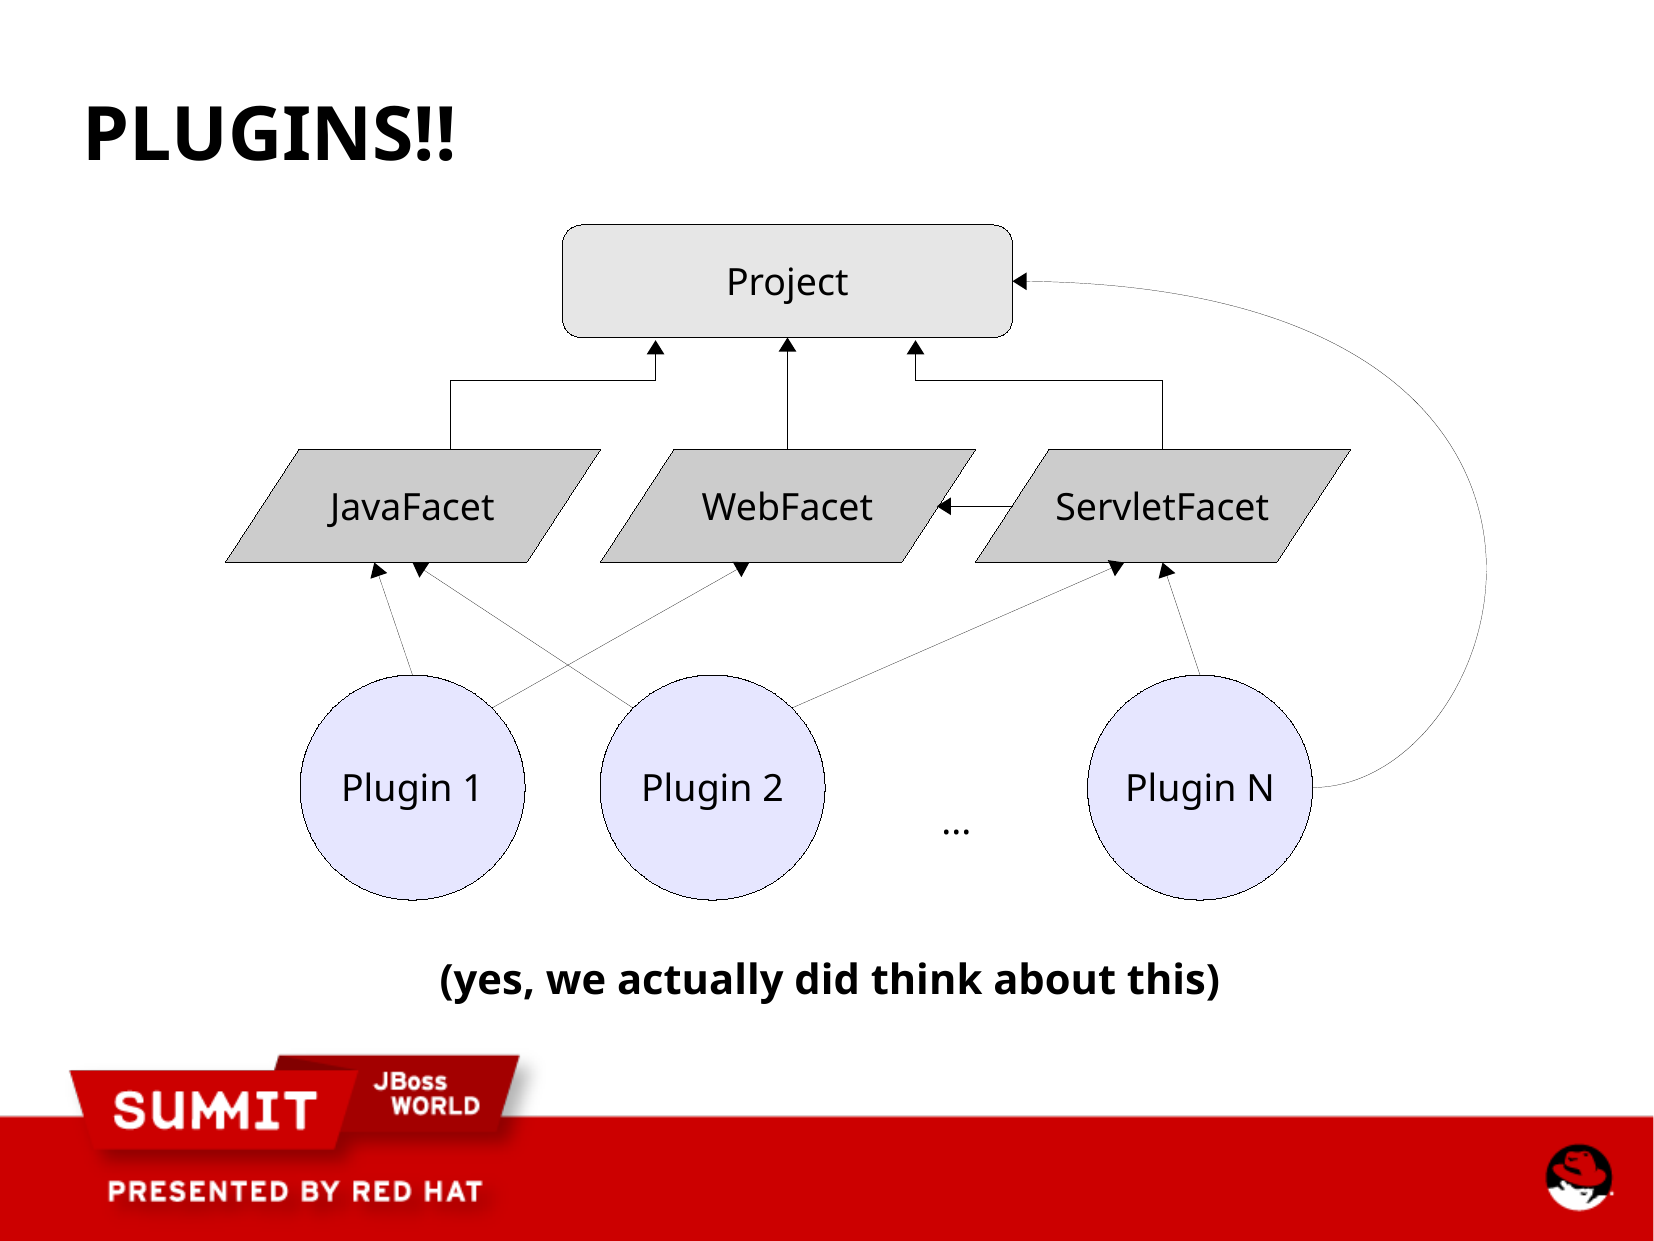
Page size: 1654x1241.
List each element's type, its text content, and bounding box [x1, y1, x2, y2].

text_box Plugin N [1087, 675, 1313, 901]
text_box Project [562, 224, 1013, 338]
text_box ServletFacet [975, 449, 1351, 563]
text_box Plugin 1 [300, 675, 526, 901]
picture [0, 1043, 1654, 1241]
text_box JavaFacet [225, 449, 601, 563]
text_box Plugin 2 [600, 675, 826, 901]
text_box WebFacet [600, 449, 976, 563]
text_box (yes, we actually did think about this) [75, 943, 1586, 1013]
text_box ... [862, 787, 1051, 863]
title PLUGINS!! [82, 37, 1571, 226]
